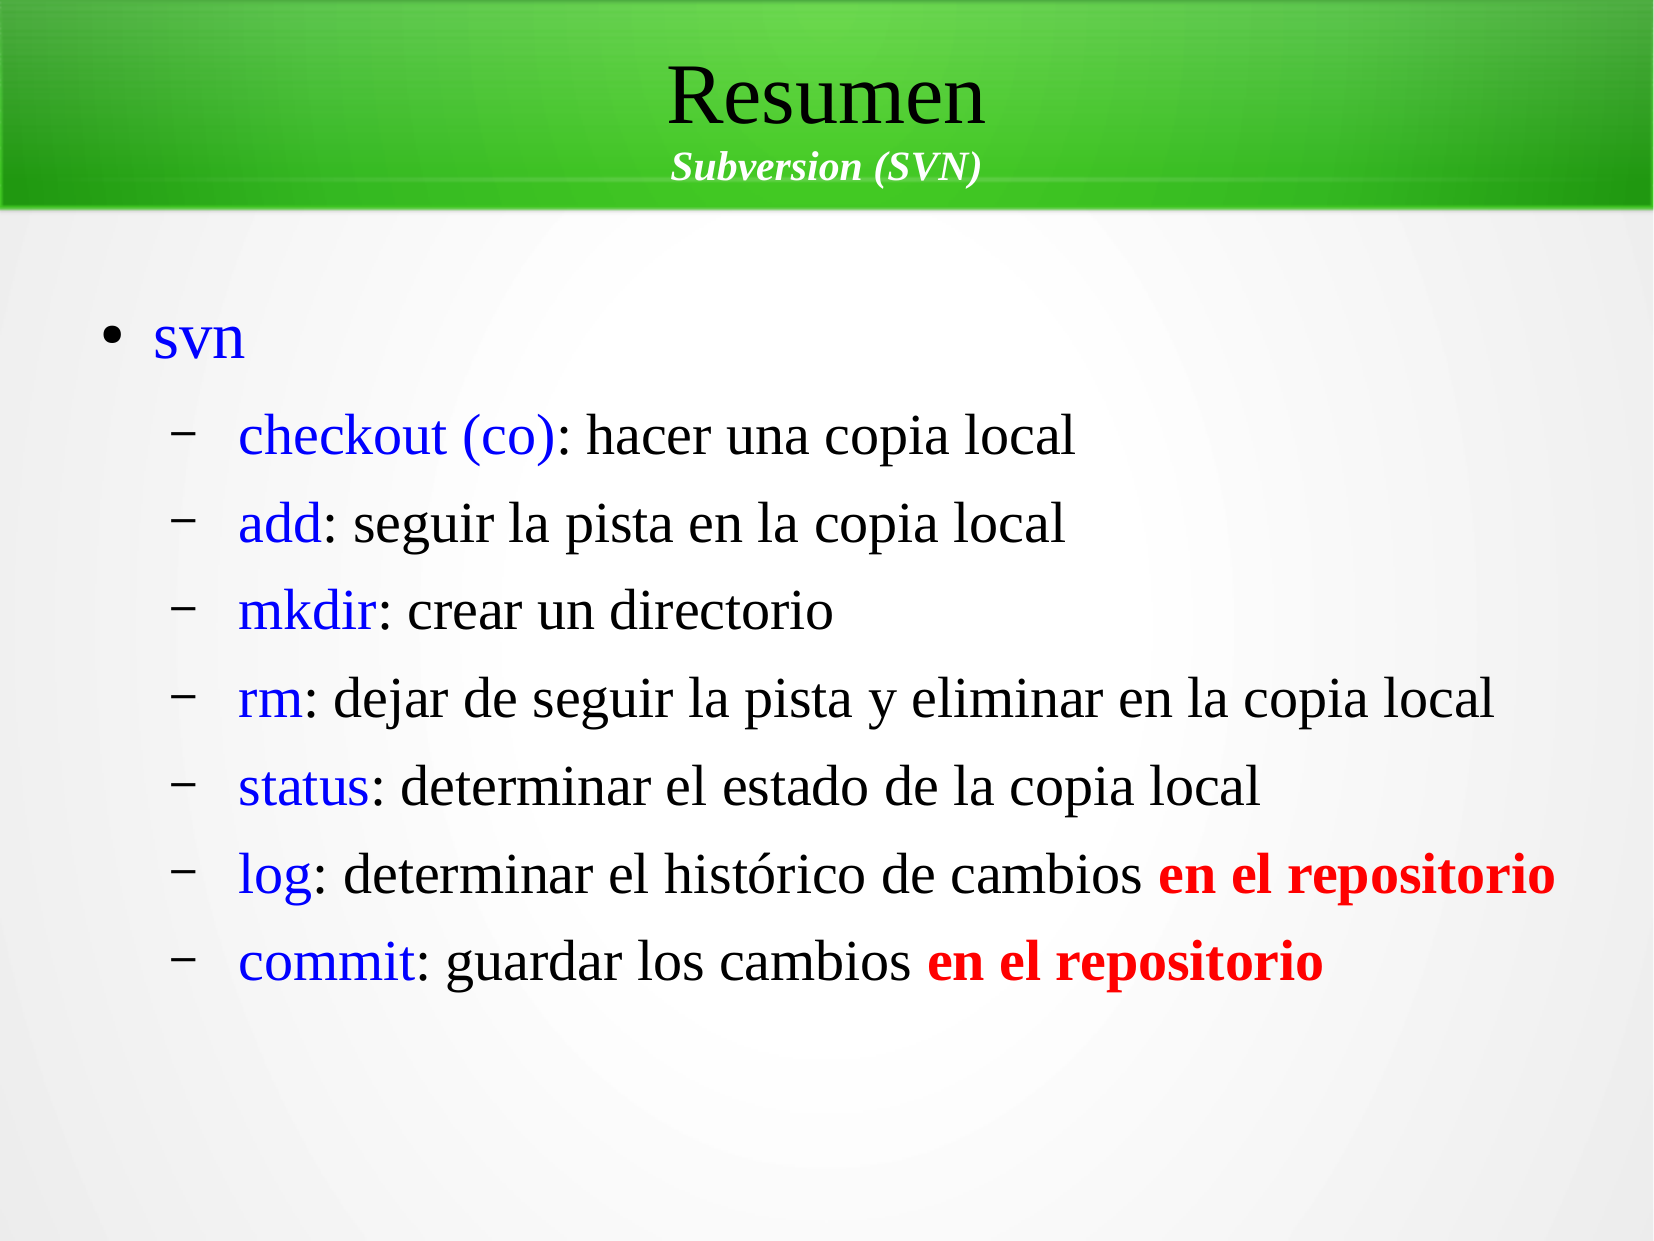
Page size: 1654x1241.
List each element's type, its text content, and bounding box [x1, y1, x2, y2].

list svn checkout (co): hacer una copia local add: seguir la pista en la copia local mkdir: crear un directorio rm: dejar de seguir la pista y eliminar en la copia local status: determinar el estado de la copia local log: determinar el histórico de cambios en el repositorio commit: guardar los cambios en el repositorio [82, 299, 1571, 1123]
picture [0, 0, 1654, 1241]
title Resumen Subversion (SVN) [82, 46, 1571, 190]
